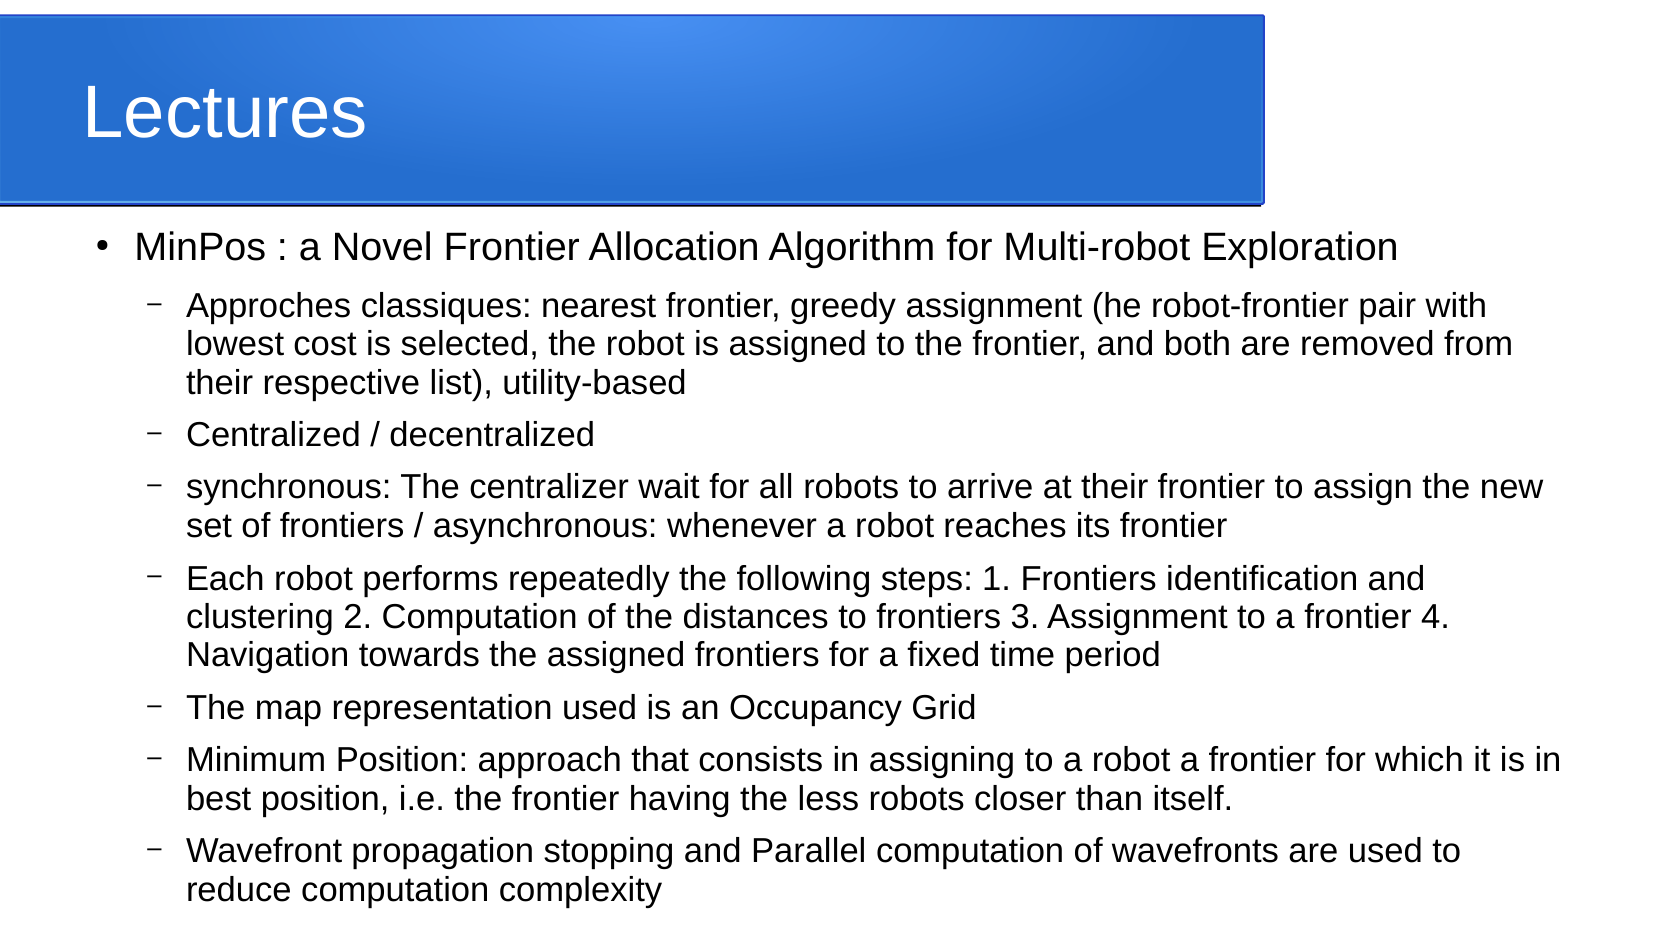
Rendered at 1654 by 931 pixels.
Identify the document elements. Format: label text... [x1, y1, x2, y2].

list MinPos : a Novel Frontier Allocation Algorithm for Multi-robot Exploration Approches classiques: nearest frontier, greedy assignment (he robot-frontier pair with lowest cost is selected, the robot is assigned to the frontier, and both are removed from their respective list), utility-based Centralized / decentralized synchronous: The centralizer wait for all robots to arrive at their frontier to assign the new set of frontiers / asynchronous: whenever a robot reaches its frontier Each robot performs repeatedly the following steps: 1. Frontiers identification and clustering 2. Computation of the distances to frontiers 3. Assignment to a frontier 4. Navigation towards the assigned frontiers for a fixed time period The map representation used is an Occupancy Grid Minimum Position: approach that consists in assigning to a robot a frontier for which it is in best position, i.e. the frontier having the less robots closer than itself. Wavefront propagation stopping and Parallel computation of wavefronts are used to reduce computation complexity [82, 224, 1571, 916]
title Lectures [82, 35, 1235, 189]
